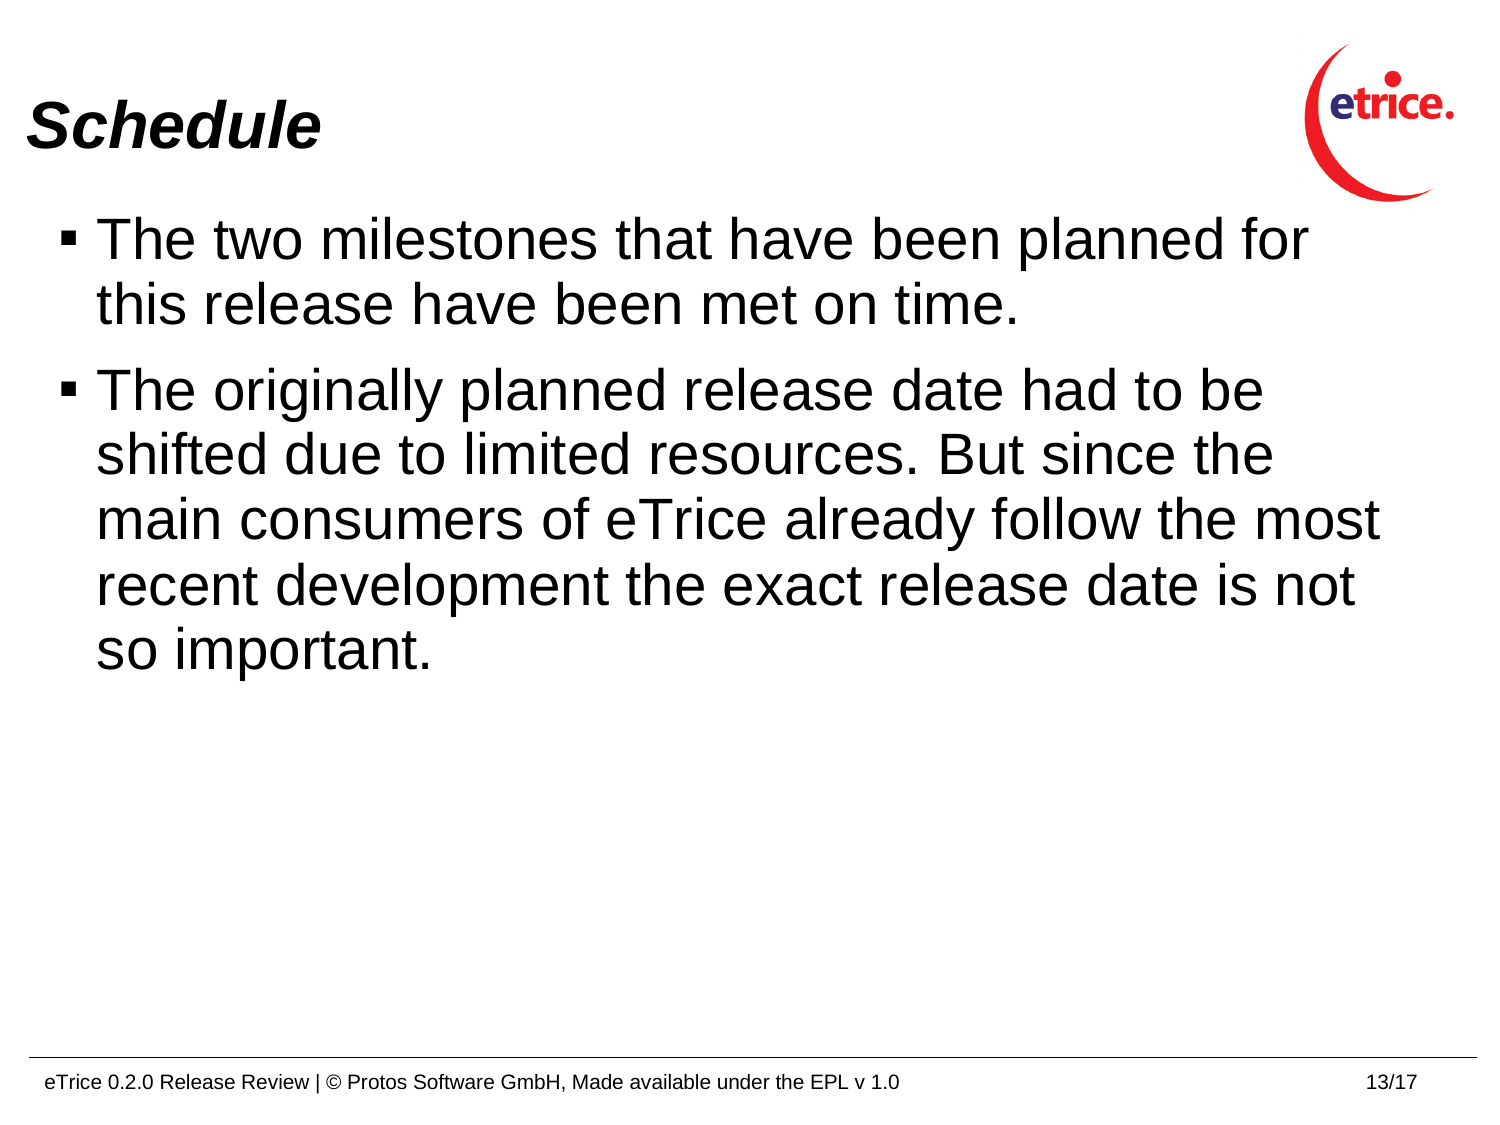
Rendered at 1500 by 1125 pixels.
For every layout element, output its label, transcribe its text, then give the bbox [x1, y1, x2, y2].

title Schedule [26, 84, 1474, 172]
list The two milestones that have been planned for this release have been met on time. The originally planned release date had to be shifted due to limited resources. But since the main consumers of eTrice already follow the most recent development the exact release date is not so important. [59, 206, 1418, 1040]
picture [1299, 29, 1477, 207]
